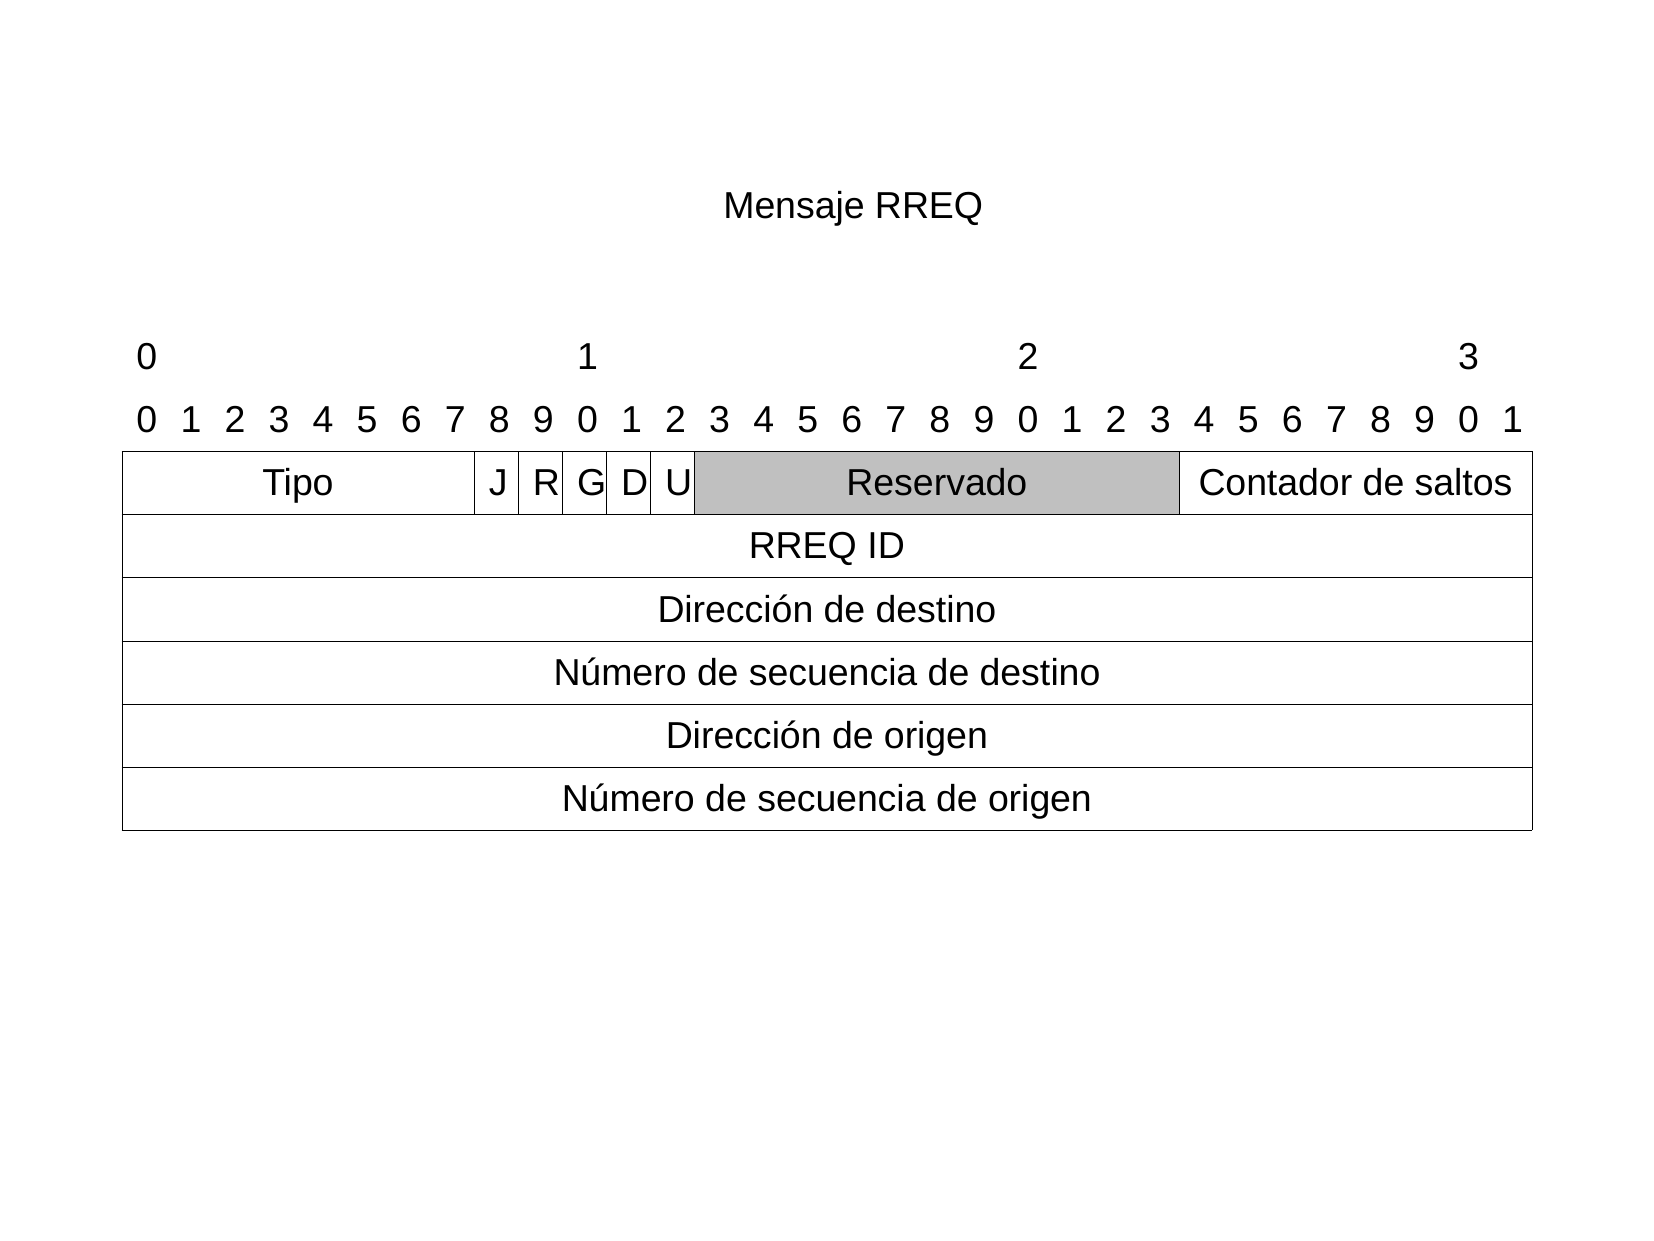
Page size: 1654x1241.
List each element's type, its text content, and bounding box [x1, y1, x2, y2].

table_cell G [563, 452, 606, 514]
table_header [474, 325, 518, 388]
table_cell 3 [255, 389, 298, 451]
table_cell Dirección de origen [123, 705, 1532, 767]
table_cell 4 [1180, 389, 1223, 451]
table_header 0 [122, 325, 166, 388]
table_header 1 [562, 325, 606, 388]
table_header [518, 325, 562, 388]
table_cell 3 [695, 389, 738, 451]
table_cell J [475, 452, 518, 514]
table_cell Número de secuencia de destino [123, 642, 1532, 704]
table_header [1223, 325, 1267, 388]
table_cell 6 [1268, 389, 1311, 451]
table_cell 7 [431, 389, 474, 451]
table_header [166, 325, 210, 388]
table_cell 0 [1004, 389, 1047, 451]
table_header [959, 325, 1003, 388]
table_cell 9 [960, 389, 1003, 451]
table_cell 7 [872, 389, 915, 451]
text_box Mensaje RREQ [708, 177, 999, 234]
table_cell U [651, 452, 694, 514]
table_header [254, 325, 298, 388]
table_header [298, 325, 342, 388]
table_header [738, 325, 783, 388]
table_header [210, 325, 254, 388]
table_header [915, 325, 959, 388]
table_header [783, 325, 827, 388]
table_cell 6 [827, 389, 871, 451]
table_cell 3 [1136, 389, 1179, 451]
table_cell 1 [607, 389, 650, 451]
table_cell Número de secuencia de origen [123, 768, 1532, 830]
table_cell 4 [739, 389, 782, 451]
table_cell 5 [1224, 389, 1267, 451]
table_cell Tipo [123, 452, 474, 514]
table_cell 1 [167, 389, 210, 451]
table_cell 2 [1092, 389, 1135, 451]
table_header [1355, 325, 1399, 388]
table_cell 8 [916, 389, 959, 451]
table_header 2 [1003, 325, 1047, 388]
table_header [871, 325, 915, 388]
table_header [827, 325, 871, 388]
table_cell 5 [783, 389, 826, 451]
table_cell 0 [123, 389, 166, 451]
table_header [1267, 325, 1311, 388]
table_cell 9 [1400, 389, 1443, 451]
table_cell 2 [211, 389, 254, 451]
table_header [694, 325, 738, 388]
table_cell Reservado [695, 452, 1179, 514]
table_header [1047, 325, 1091, 388]
table_header [342, 325, 386, 388]
table_cell Contador de saltos [1180, 452, 1532, 514]
table_header [1179, 325, 1223, 388]
table_cell RREQ ID [123, 515, 1532, 577]
table_header 3 [1443, 325, 1487, 388]
table_header [386, 325, 430, 388]
table_cell 5 [343, 389, 386, 451]
table_header [1487, 325, 1532, 388]
table_cell 1 [1048, 389, 1091, 451]
table_cell 8 [475, 389, 518, 451]
table_cell 7 [1312, 389, 1355, 451]
table_cell 1 [1488, 389, 1532, 451]
table_cell D [607, 452, 650, 514]
table_cell R [519, 452, 562, 514]
table_cell Dirección de destino [123, 578, 1532, 641]
table_header [1399, 325, 1443, 388]
table_header [1091, 325, 1135, 388]
table_header [650, 325, 694, 388]
table_cell 4 [299, 389, 342, 451]
table_cell 0 [1444, 389, 1487, 451]
table_cell 0 [563, 389, 606, 451]
table_header [1311, 325, 1355, 388]
table_header [606, 325, 650, 388]
table_header [1135, 325, 1179, 388]
table_cell 2 [651, 389, 694, 451]
table_cell 6 [387, 389, 430, 451]
table_header [430, 325, 474, 388]
table_cell 8 [1356, 389, 1399, 451]
table_cell 9 [519, 389, 562, 451]
